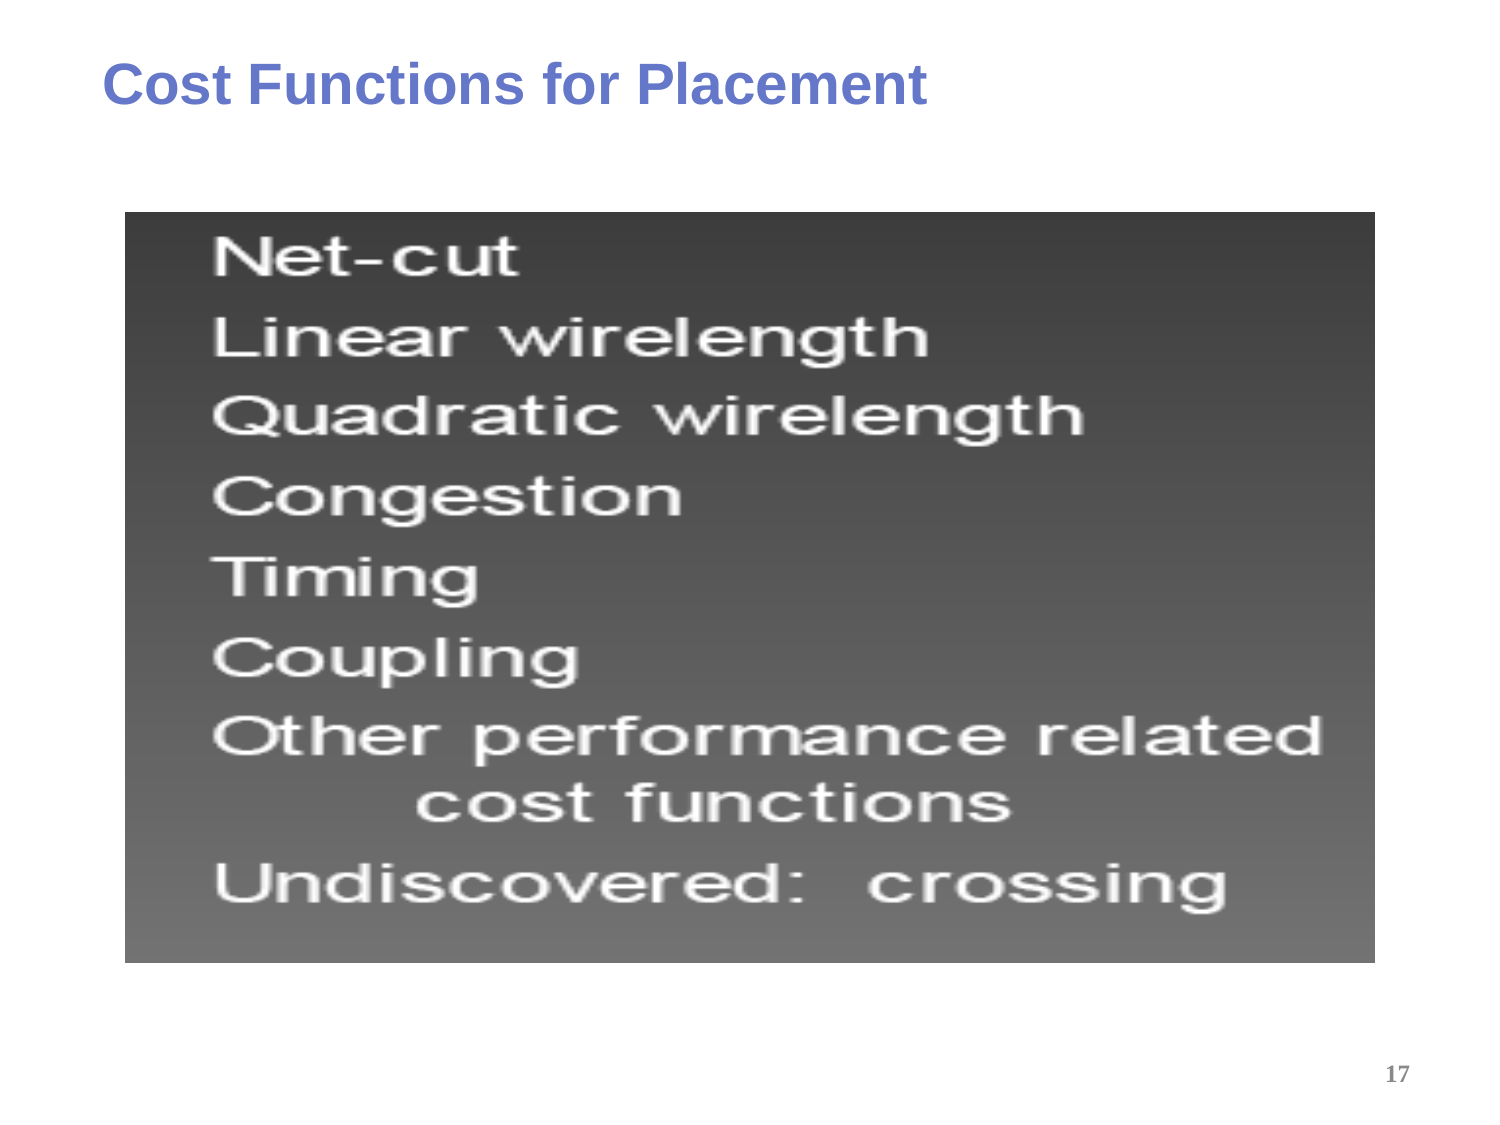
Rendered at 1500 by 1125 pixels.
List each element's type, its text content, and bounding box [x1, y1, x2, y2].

text_box Cost Functions for Placement [87, 36, 1413, 125]
text_box <number> [1074, 1042, 1426, 1103]
picture [125, 212, 1375, 963]
